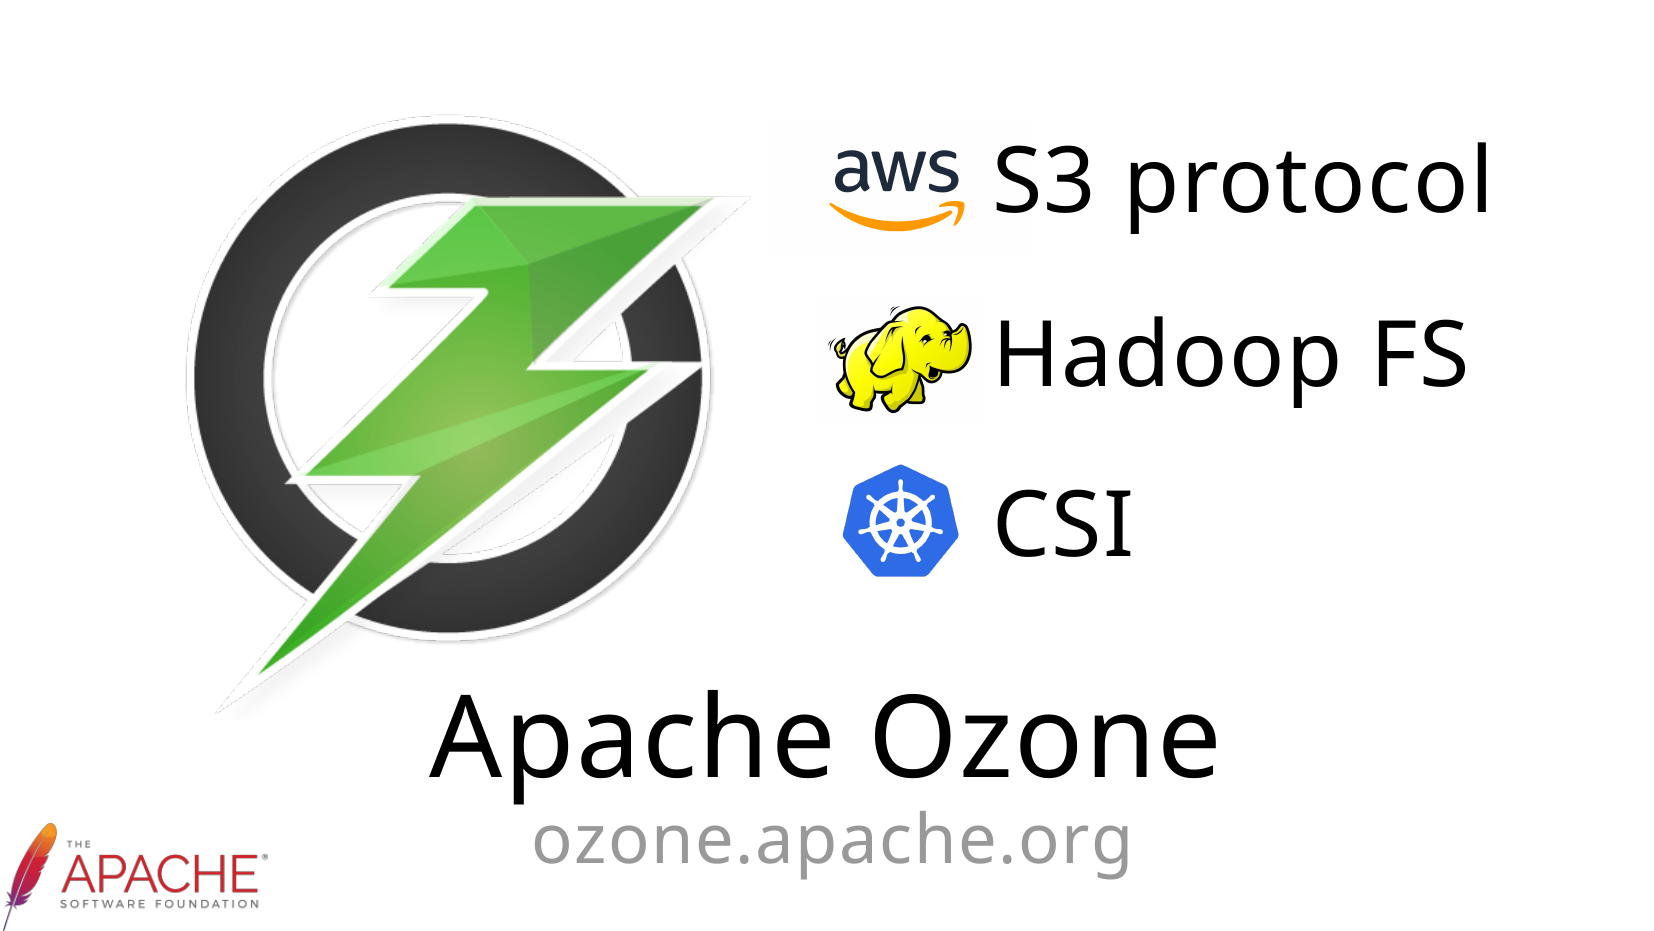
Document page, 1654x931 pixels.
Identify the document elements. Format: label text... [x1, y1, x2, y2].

picture [763, 120, 1031, 262]
title Hadoop FS [992, 295, 1629, 407]
picture [178, 104, 759, 721]
title CSI [992, 465, 1629, 577]
title ozone.apache.org [254, 790, 1412, 884]
picture [839, 459, 962, 582]
title S3 protocol [992, 120, 1629, 233]
picture [3, 823, 268, 931]
title Apache Ozone [127, 662, 1527, 803]
picture [814, 295, 986, 425]
